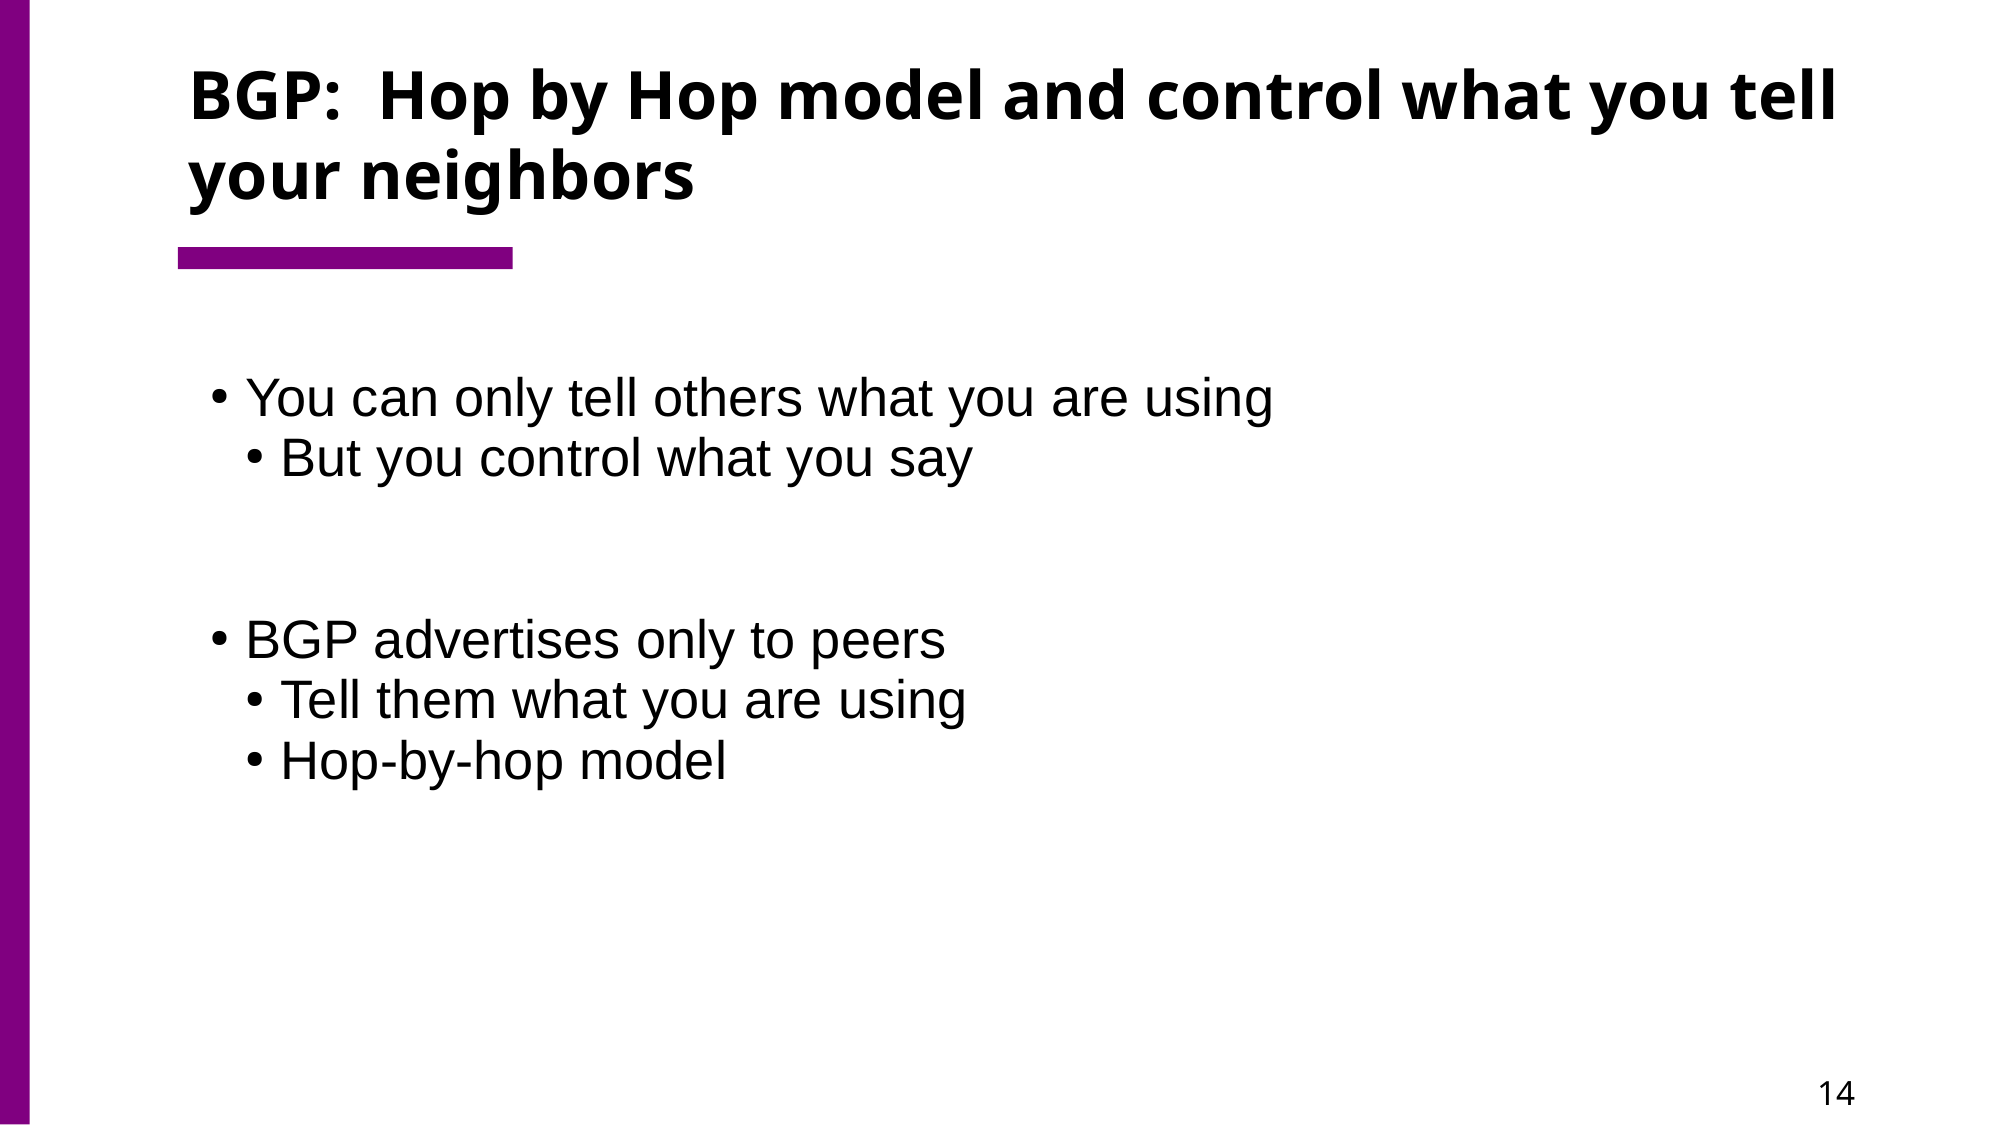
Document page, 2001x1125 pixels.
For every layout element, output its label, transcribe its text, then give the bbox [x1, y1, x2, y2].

text_box You can only tell others what you are using But you control what you say BGP advertises only to peers Tell them what you are using Hop-by-hop model [195, 360, 1711, 899]
title BGP: Hop by Hop model and control what you tell your neighbors [138, 0, 1951, 220]
